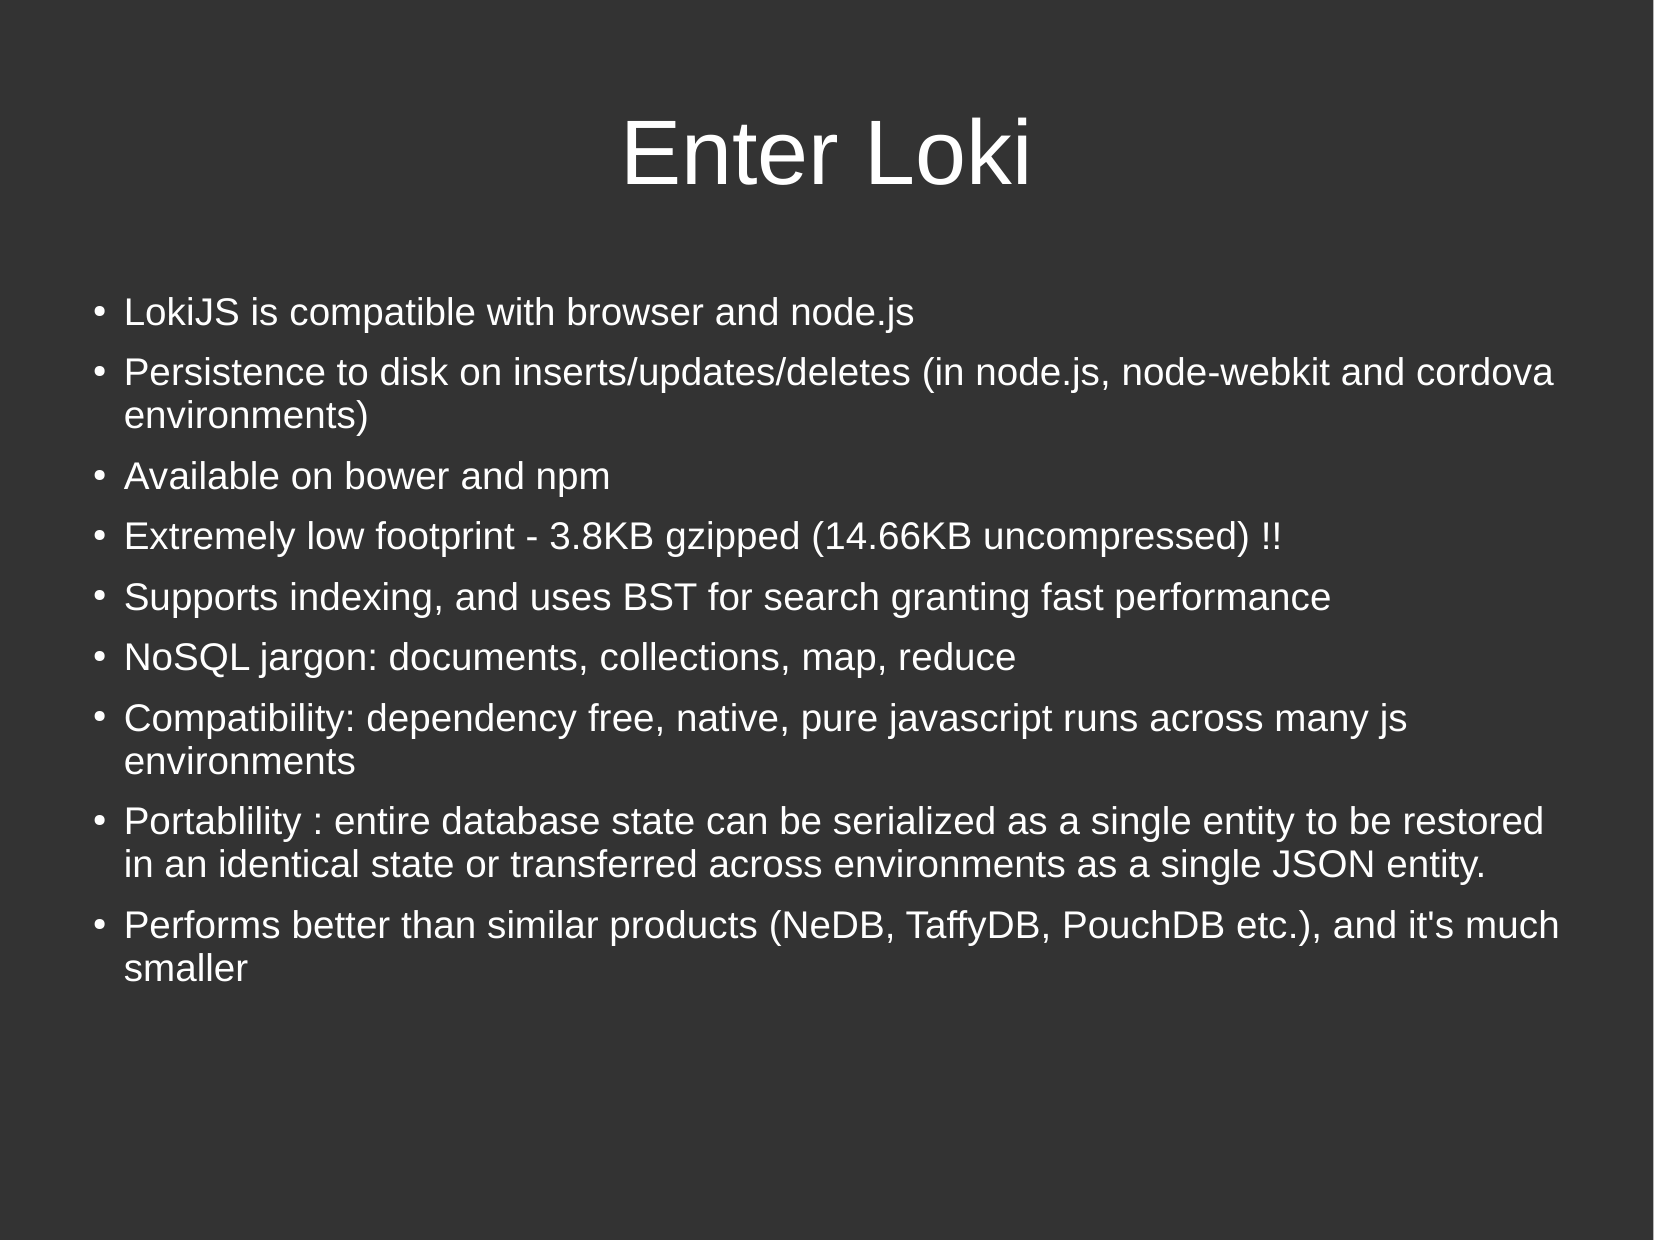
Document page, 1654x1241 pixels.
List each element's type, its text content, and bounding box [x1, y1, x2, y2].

title Enter Loki [82, 49, 1571, 257]
list LokiJS is compatible with browser and node.js Persistence to disk on inserts/updates/deletes (in node.js, node-webkit and cordova environments) Available on bower and npm Extremely low footprint - 3.8KB gzipped (14.66KB uncompressed) !! Supports indexing, and uses BST for search granting fast performance NoSQL jargon: documents, collections, map, reduce Compatibility: dependency free, native, pure javascript runs across many js environments Portablility : entire database state can be serialized as a single entity to be restored in an identical state or transferred across environments as a single JSON entity. Performs better than similar products (NeDB, TaffyDB, PouchDB etc.), and it's much smaller [82, 290, 1571, 1010]
